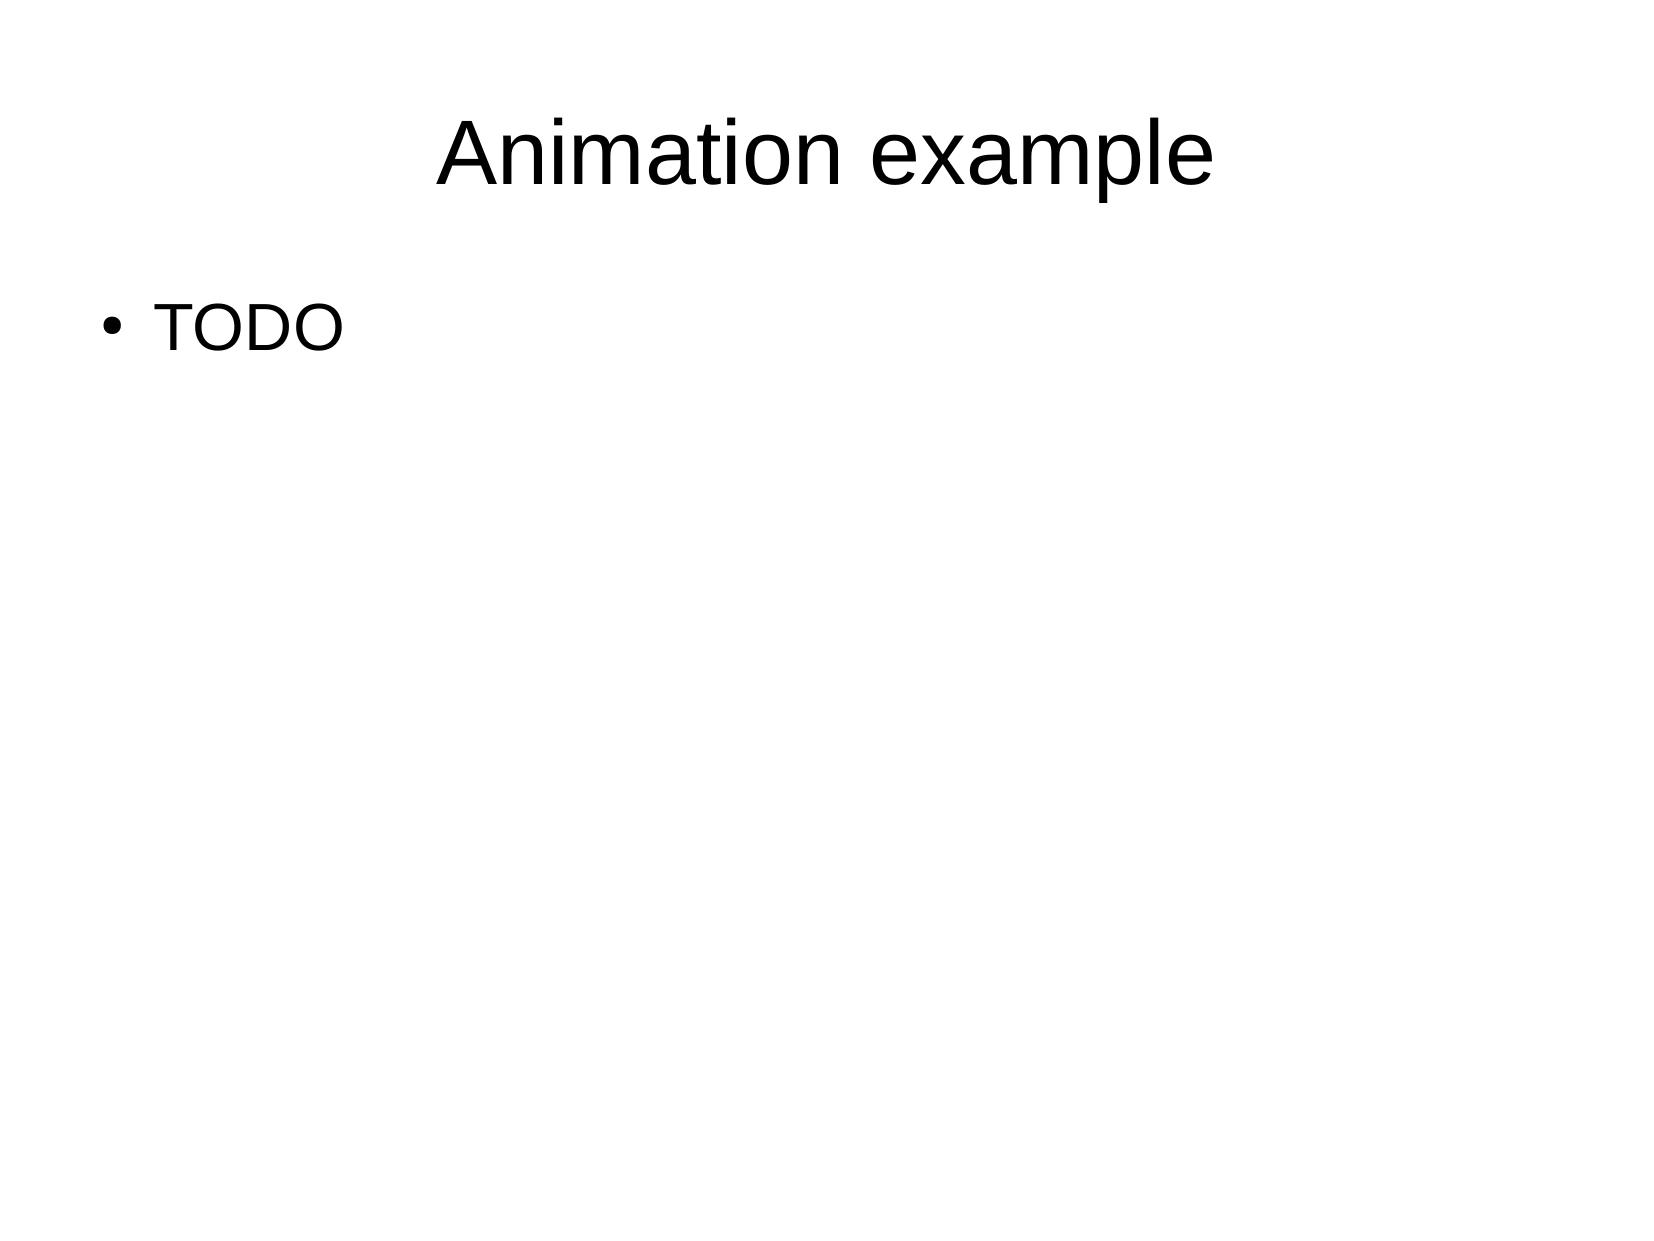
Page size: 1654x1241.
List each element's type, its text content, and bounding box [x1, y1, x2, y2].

title Animation example [82, 49, 1571, 257]
list TODO [82, 290, 1571, 1010]
